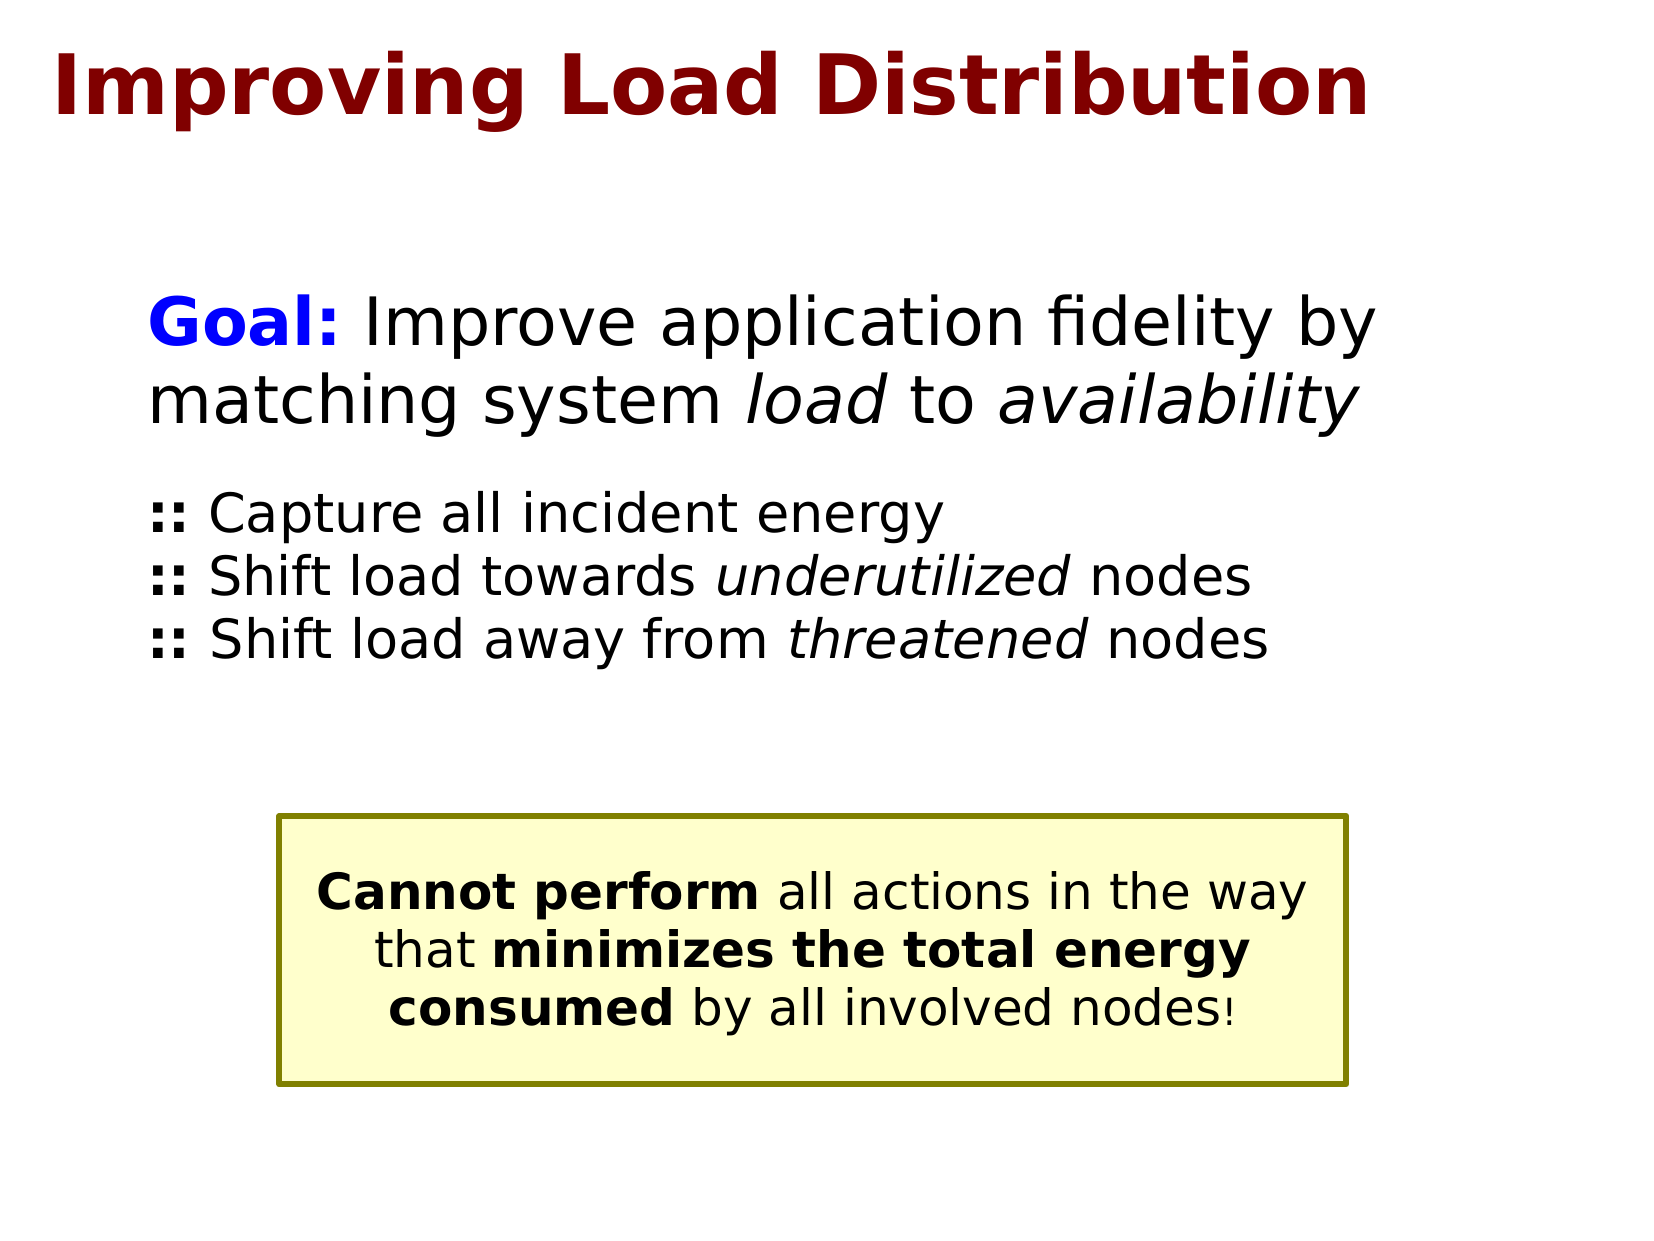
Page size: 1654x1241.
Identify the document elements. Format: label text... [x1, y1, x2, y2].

text_box Cannot perform all actions in the way that minimizes the total energy consumed by all involved nodes! [279, 815, 1347, 1085]
title Improving Load Distribution [51, 7, 1654, 165]
text_box Goal: Improve application fidelity by matching system load to availability :: Capture all incident energy :: Shift load towards underutilized nodes :: Shift load away from threatened nodes [132, 276, 1539, 680]
